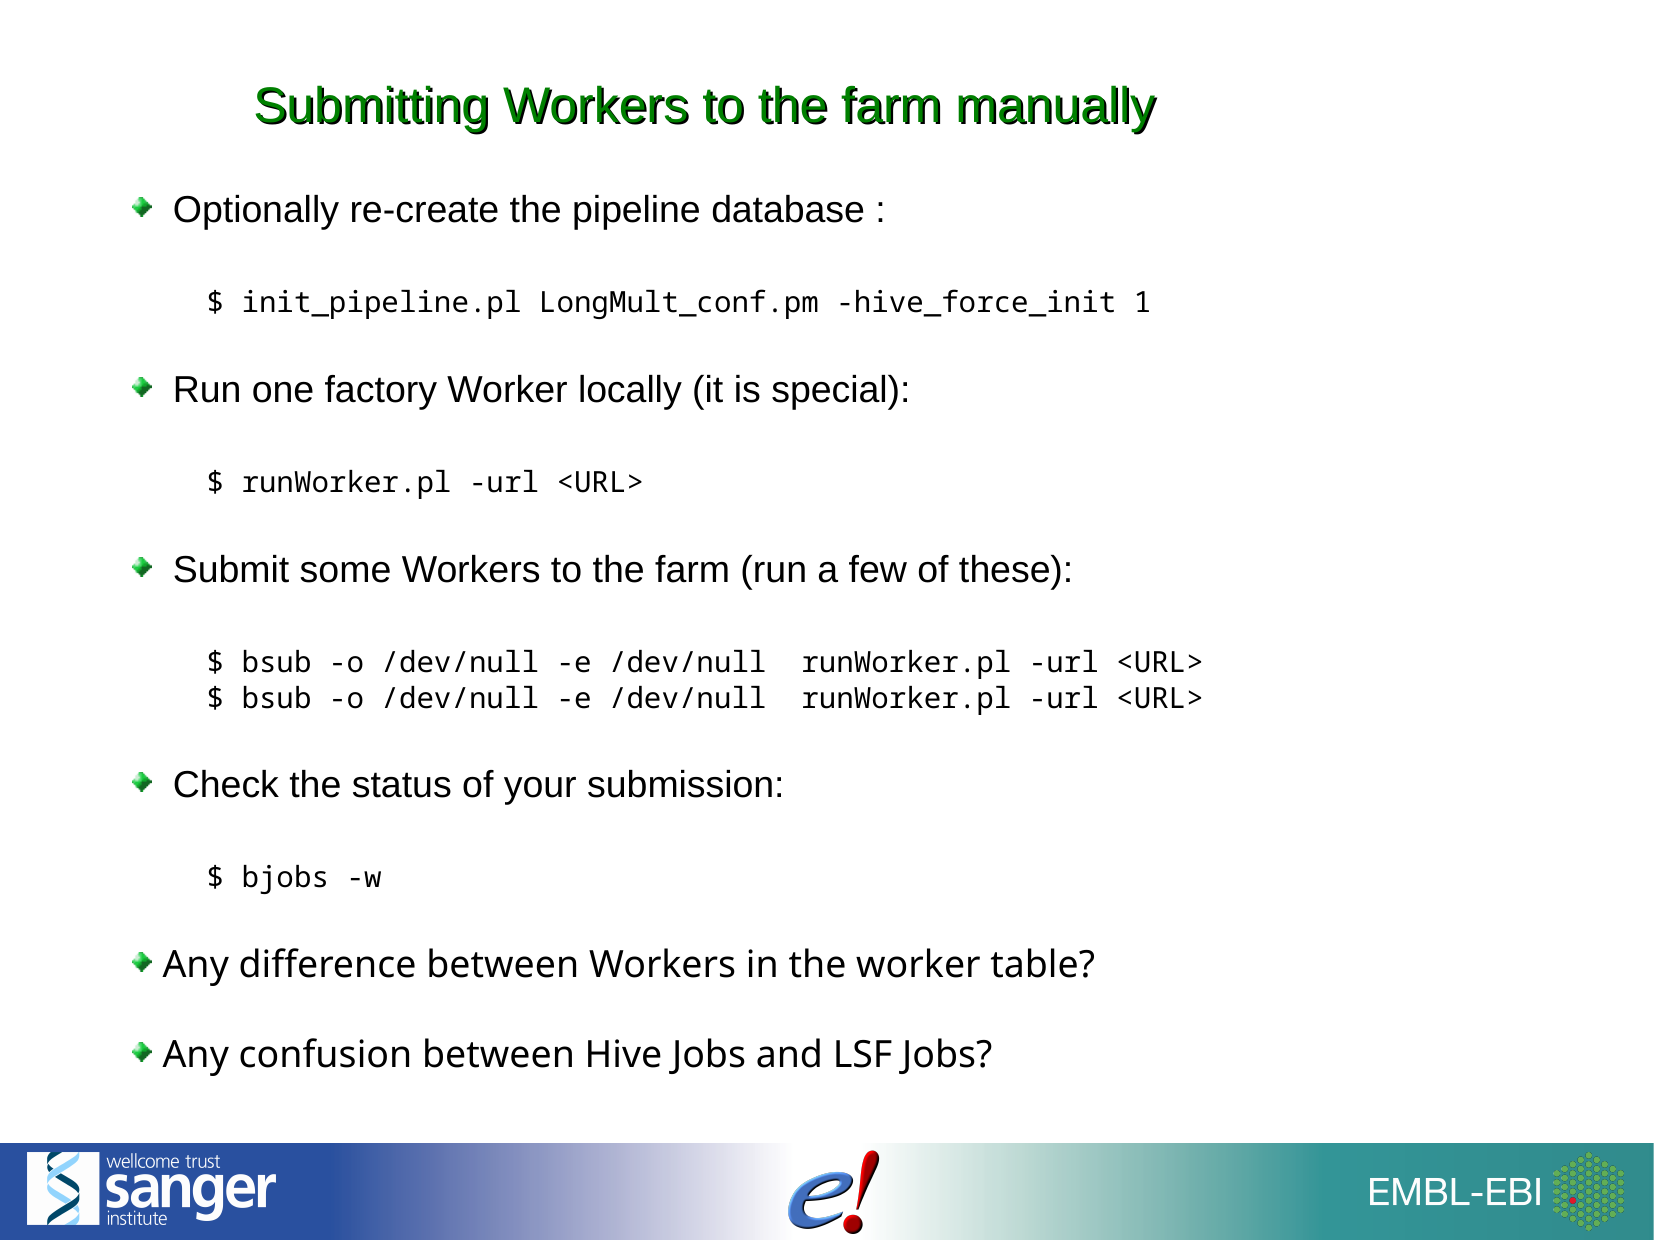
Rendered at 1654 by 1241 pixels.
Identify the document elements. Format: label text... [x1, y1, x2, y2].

picture [132, 197, 152, 217]
picture [132, 1042, 152, 1062]
picture [132, 952, 152, 972]
picture [0, 1143, 1654, 1240]
text_box Optionally re-create the pipeline database : $ init_pipeline.pl LongMult_conf.pm -hive_force_init 1 Run one factory Worker locally (it is special): $ runWorker.pl -url <URL> Submit some Workers to the farm (run a few of these): $ bsub -o /dev/null -e /dev/null runWorker.pl -url <URL> $ bsub -o /dev/null -e /dev/null runWorker.pl -url <URL> Check the status of your submission: $ bjobs -w Any difference between Workers in the worker table? Any confusion between Hive Jobs and LSF Jobs? [118, 177, 1506, 1123]
picture [132, 377, 152, 397]
picture [132, 557, 152, 577]
picture [132, 772, 152, 792]
text_box Submitting Workers to the farm manually [82, 49, 1327, 148]
